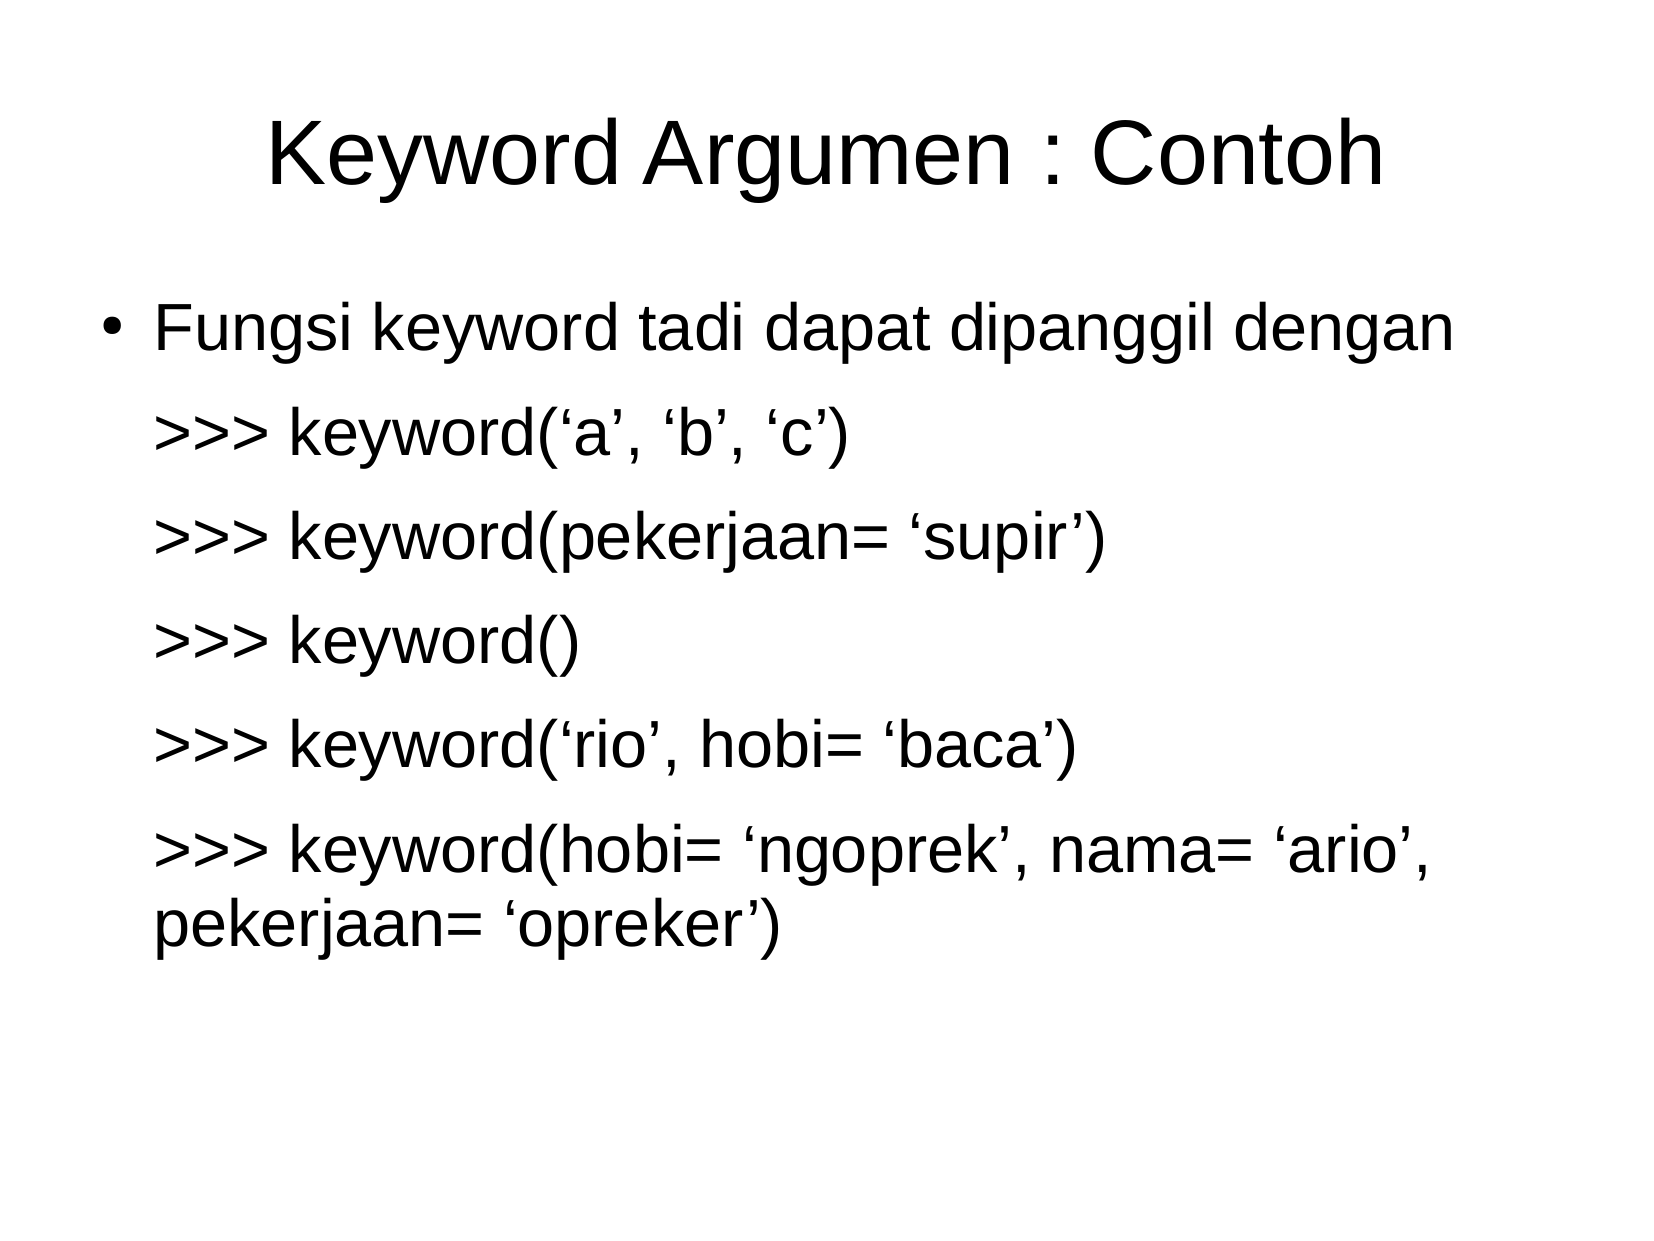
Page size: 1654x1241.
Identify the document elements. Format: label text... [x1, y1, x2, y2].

title Keyword Argumen : Contoh [82, 49, 1571, 257]
list Fungsi keyword tadi dapat dipanggil dengan >>> keyword(‘a’, ‘b’, ‘c’) >>> keyword(pekerjaan= ‘supir’) >>> keyword() >>> keyword(‘rio’, hobi= ‘baca’) >>> keyword(hobi= ‘ngoprek’, nama= ‘ario’, pekerjaan= ‘opreker’) [82, 290, 1571, 1010]
